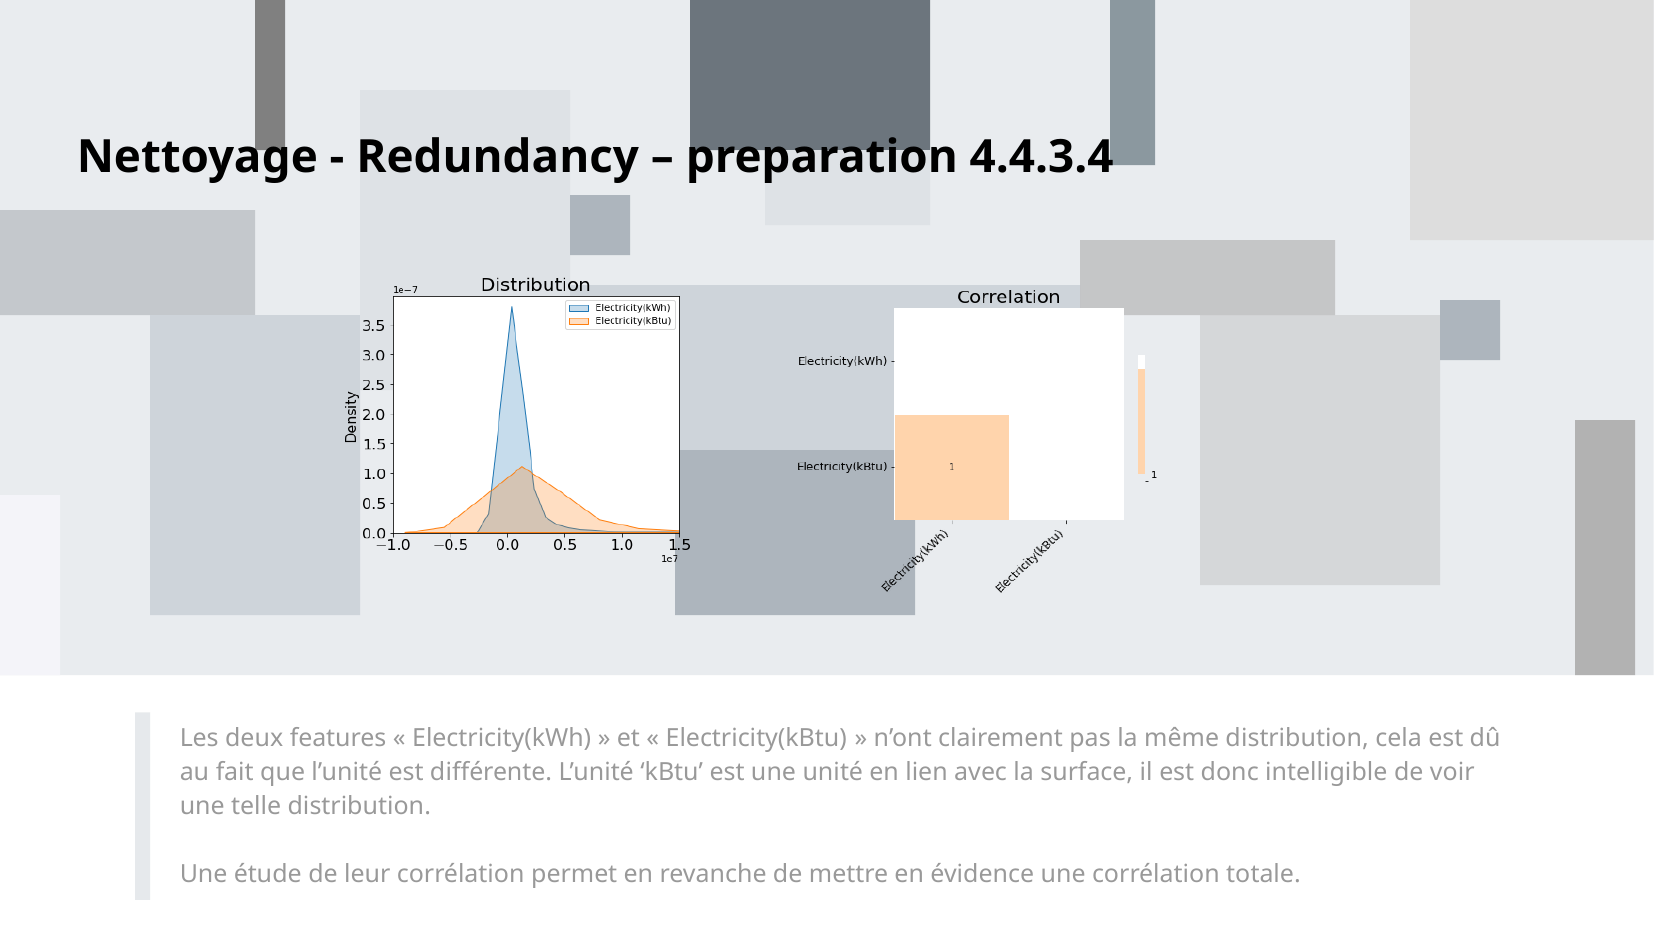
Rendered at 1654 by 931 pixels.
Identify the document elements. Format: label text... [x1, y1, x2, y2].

title Nettoyage - Redundancy – preparation 4.4.3.4 [76, 76, 1565, 233]
picture [337, 271, 1163, 601]
text_box Les deux features « Electricity(kWh) » et « Electricity(kBtu) » n’ont clairement pas la même distribution, cela est dû au fait que l’unité est différente. L’unité ‘kBtu’ est une unité en lien avec la surface, il est donc intelligible de voir une telle distribution. Une étude de leur corrélation permet en revanche de mettre en évidence une corrélation totale. [165, 712, 1538, 901]
text_box [135, 712, 151, 900]
